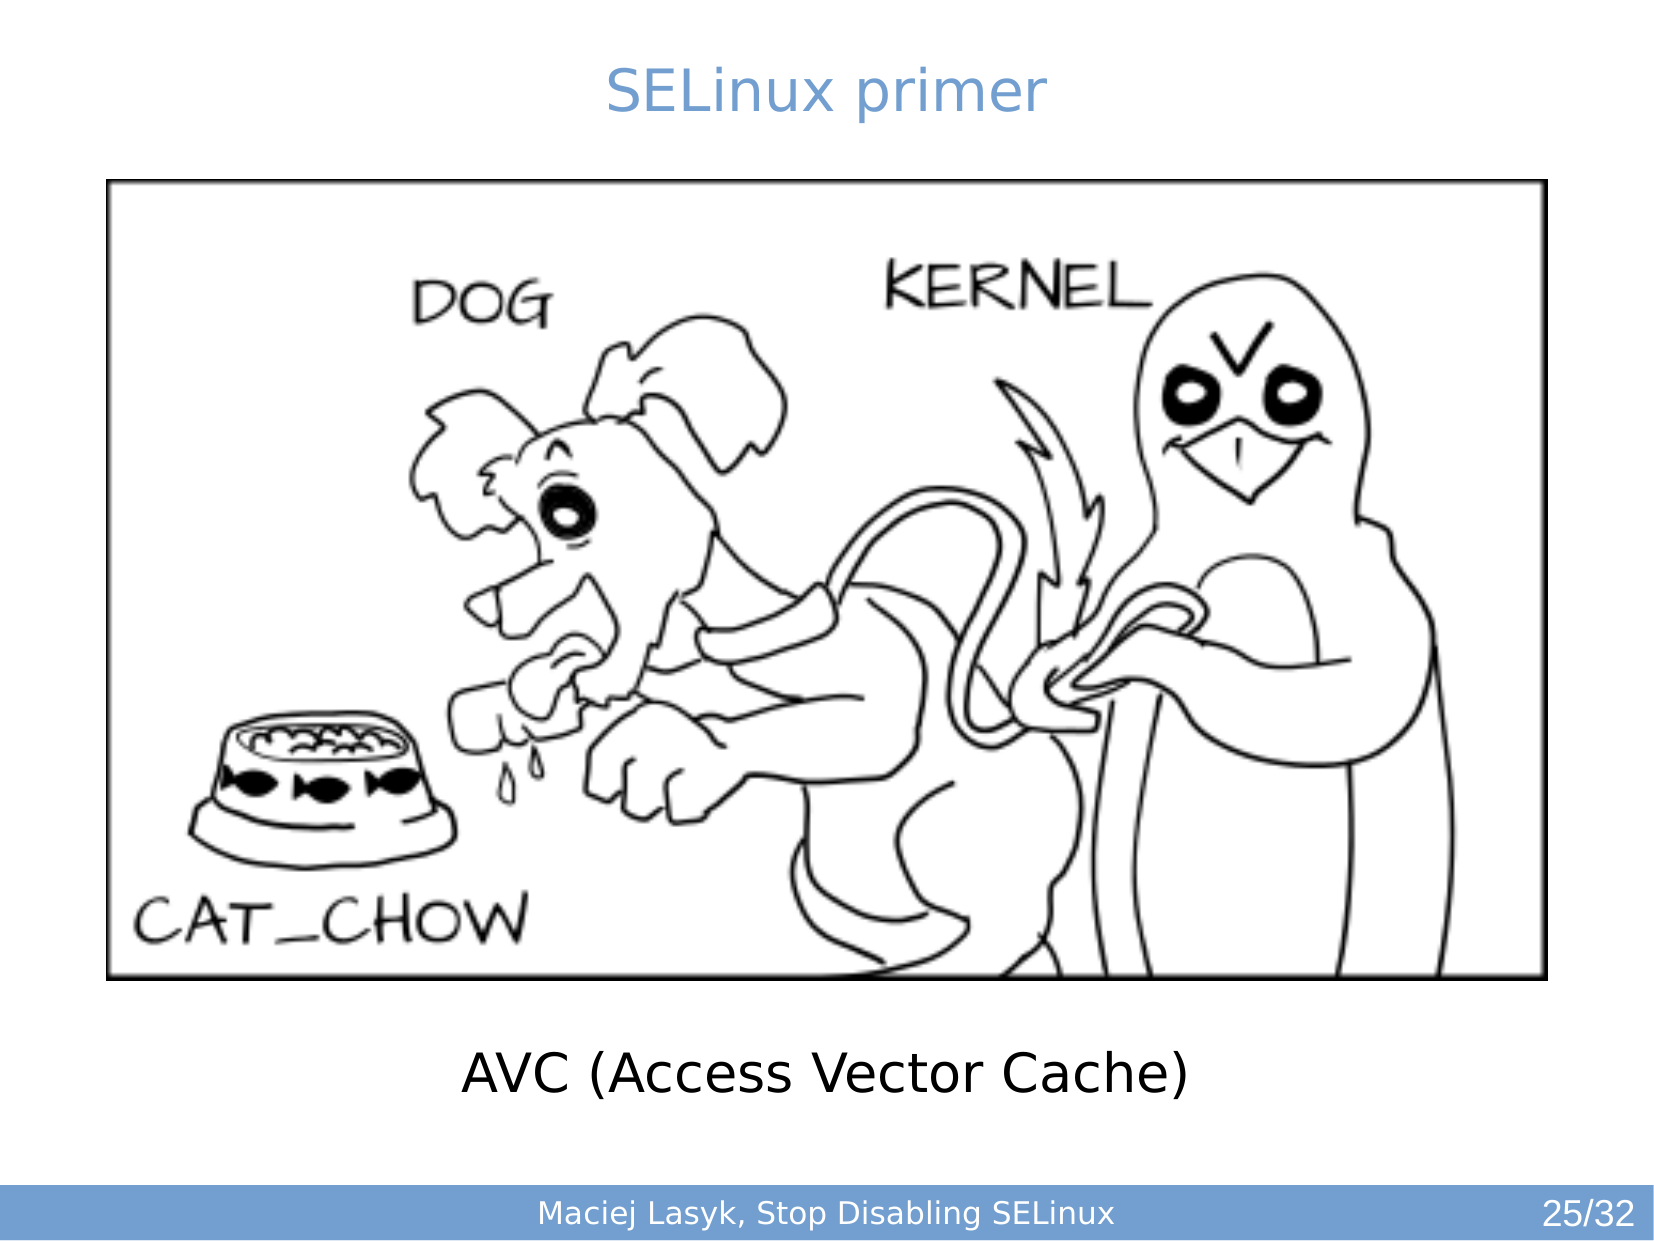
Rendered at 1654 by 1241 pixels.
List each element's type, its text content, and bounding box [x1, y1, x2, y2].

text_box AVC (Access Vector Cache) [446, 1035, 1207, 1113]
picture [106, 179, 1548, 981]
text_box [0, 1185, 1516, 1241]
text_box 25/32 [1516, 1185, 1651, 1241]
text_box SELinux primer [590, 50, 1064, 133]
text_box Maciej Lasyk, Stop Disabling SELinux [522, 1188, 1132, 1240]
